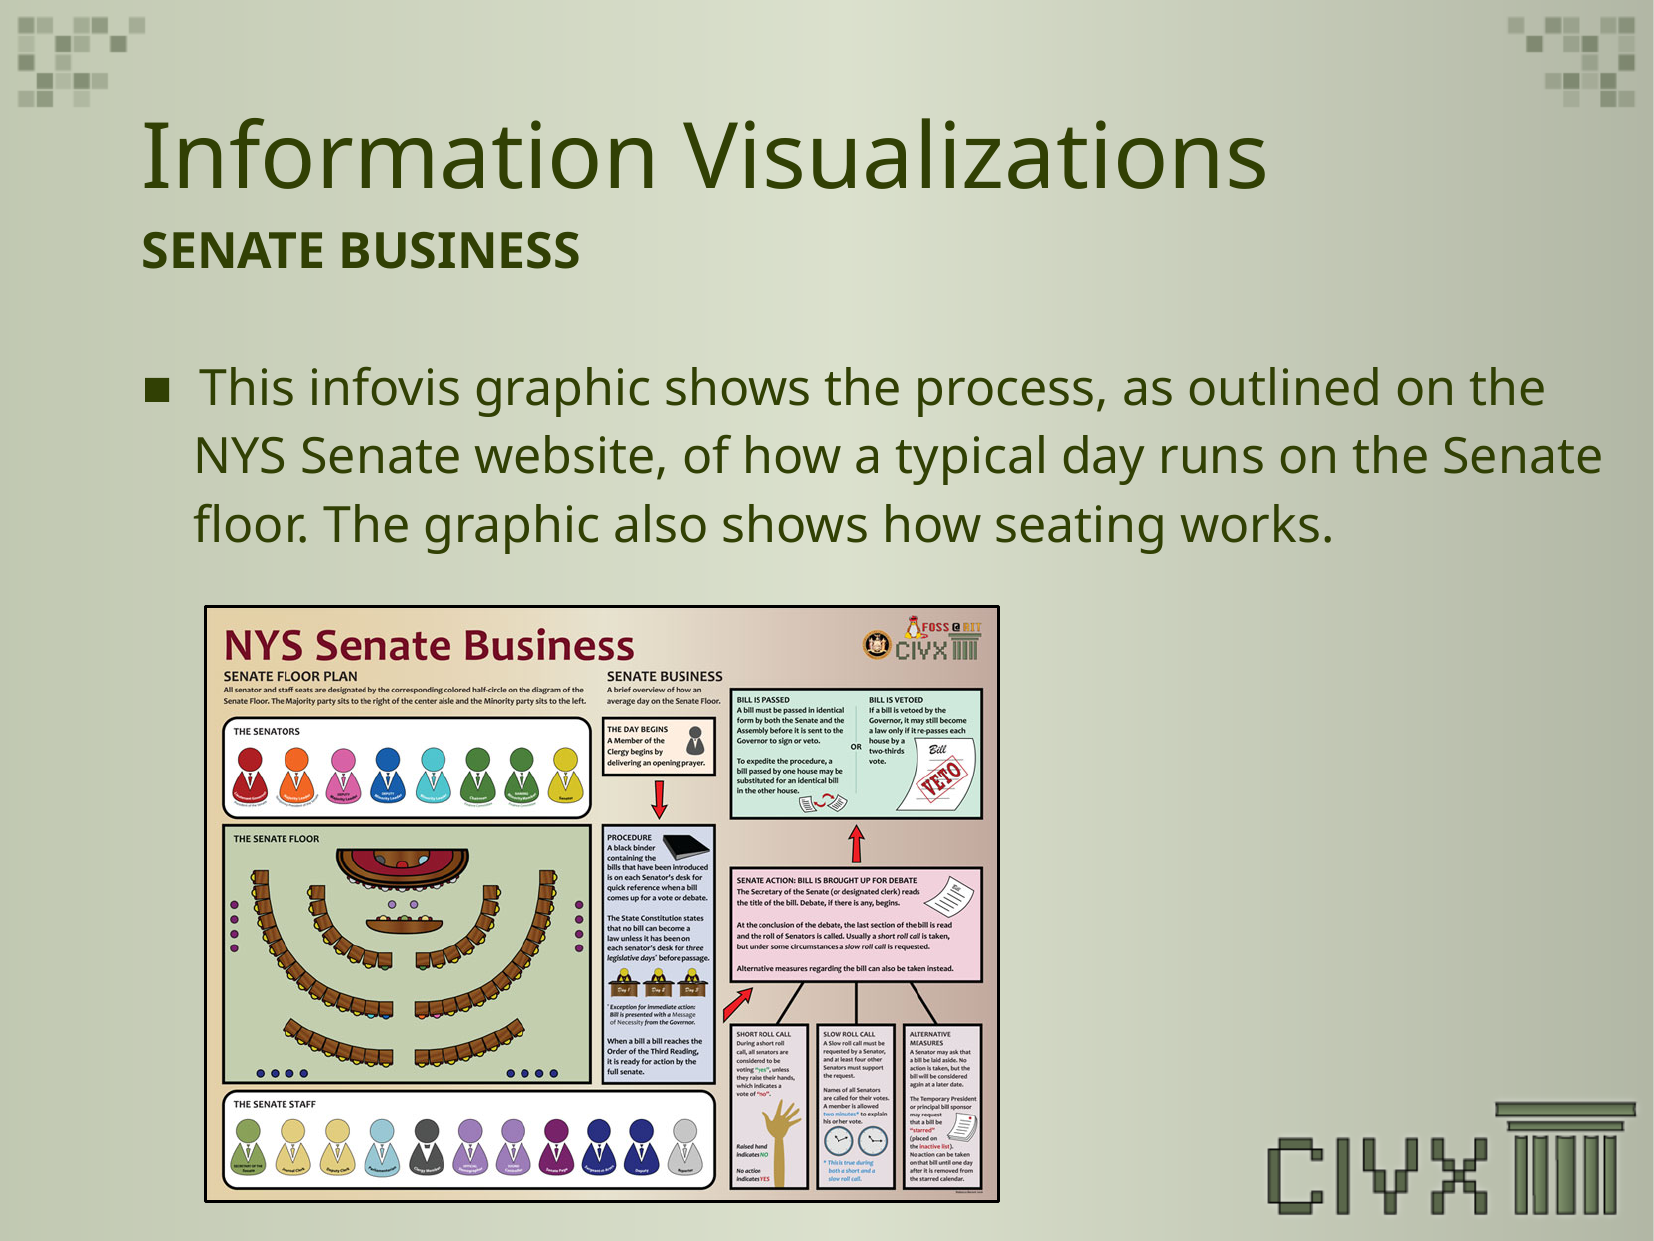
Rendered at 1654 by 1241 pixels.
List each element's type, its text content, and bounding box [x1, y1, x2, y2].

subtitle SENATE BUSINESS n This infovis graphic shows the process, as outlined on the NYS Senate website, of how a typical day runs on the Senate floor. The graphic also shows how seating works. [141, 227, 1630, 1160]
title Information Visualizations [141, 56, 1630, 227]
picture [0, 0, 1654, 1241]
